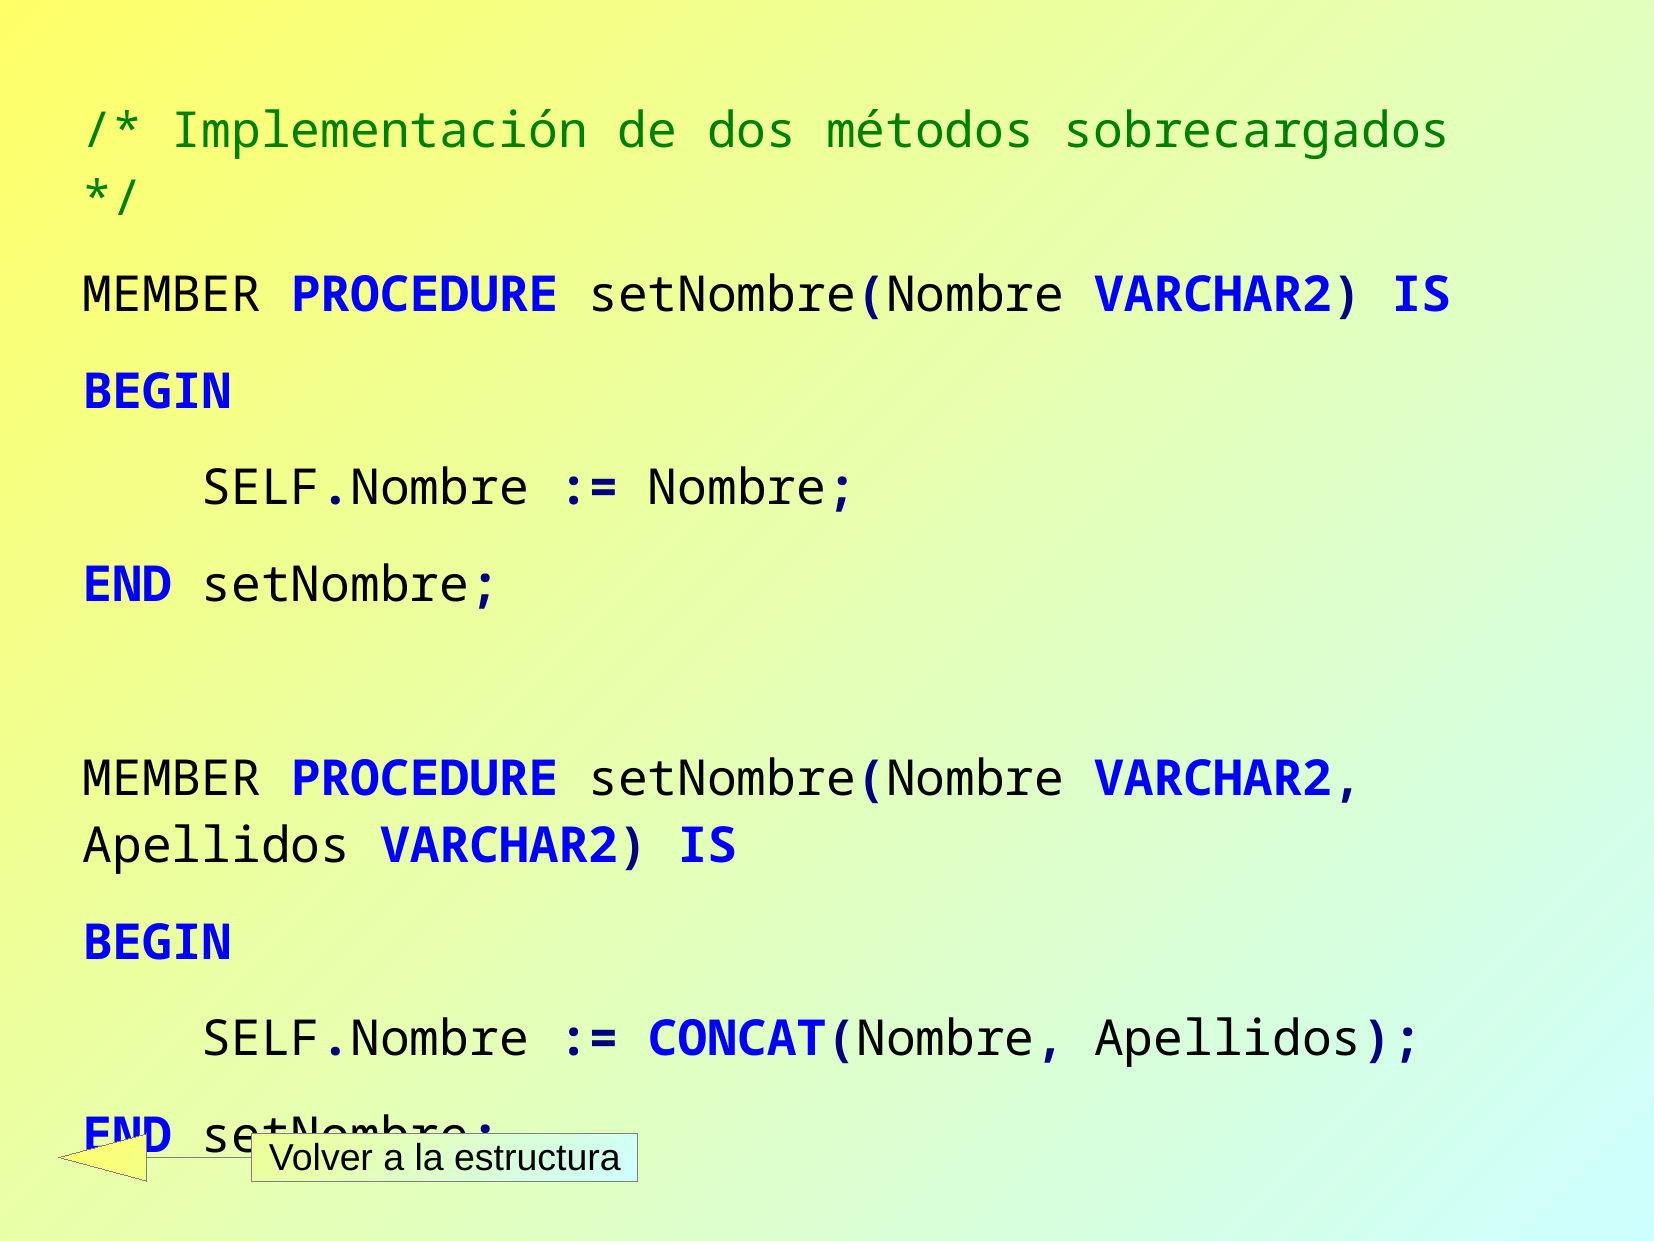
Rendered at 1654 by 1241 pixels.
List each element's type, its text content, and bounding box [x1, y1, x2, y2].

list /* Implementación de dos métodos sobrecargados */ MEMBER PROCEDURE setNombre(Nombre VARCHAR2) IS BEGIN SELF.Nombre := Nombre; END setNombre; MEMBER PROCEDURE setNombre(Nombre VARCHAR2, Apellidos VARCHAR2) IS BEGIN SELF.Nombre := CONCAT(Nombre, Apellidos); END setNombre; [82, 94, 1538, 1170]
text_box Volver a la estructura [58, 1133, 638, 1182]
